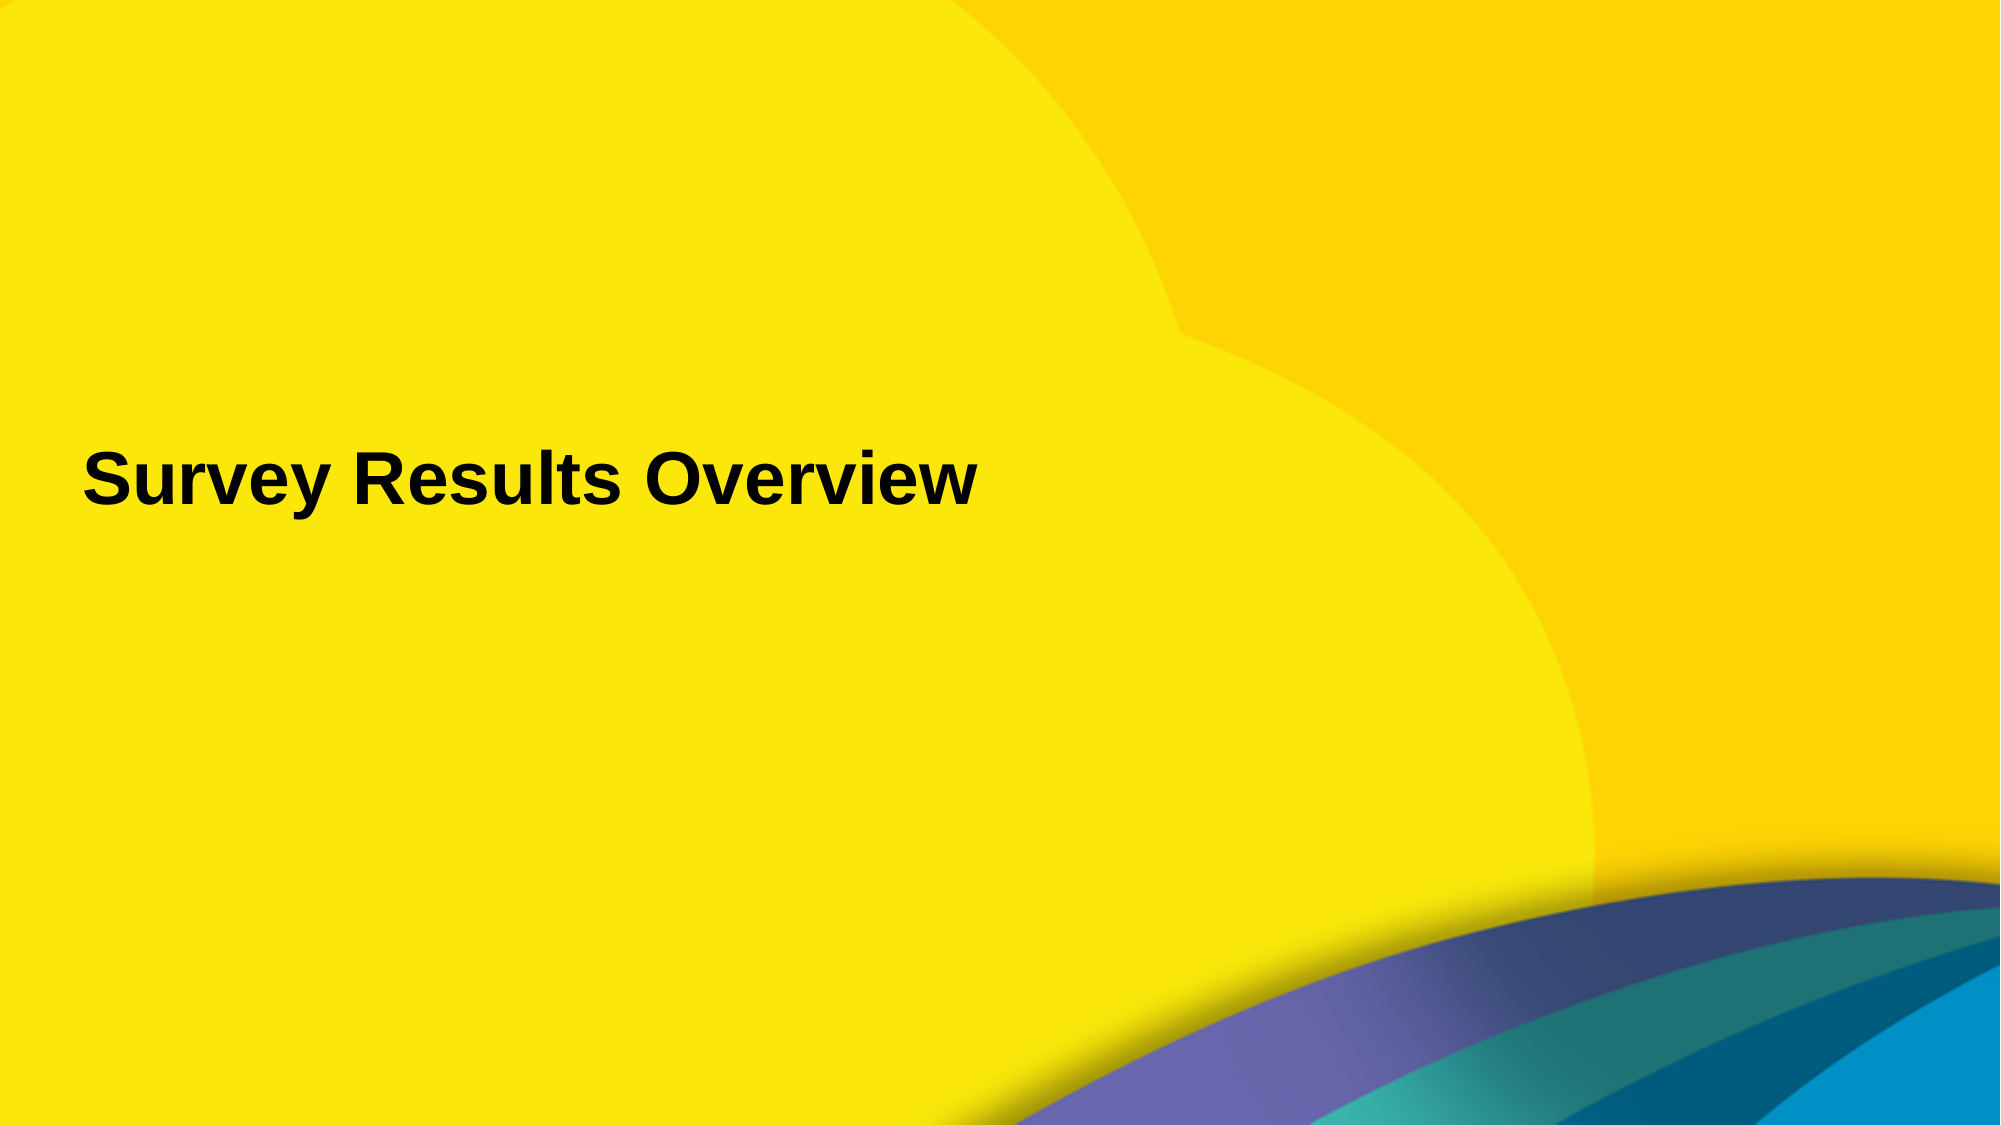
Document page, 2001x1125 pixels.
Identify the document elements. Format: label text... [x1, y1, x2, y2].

text_box Survey Results Overview [67, 421, 1002, 528]
picture [0, 0, 2000, 1125]
